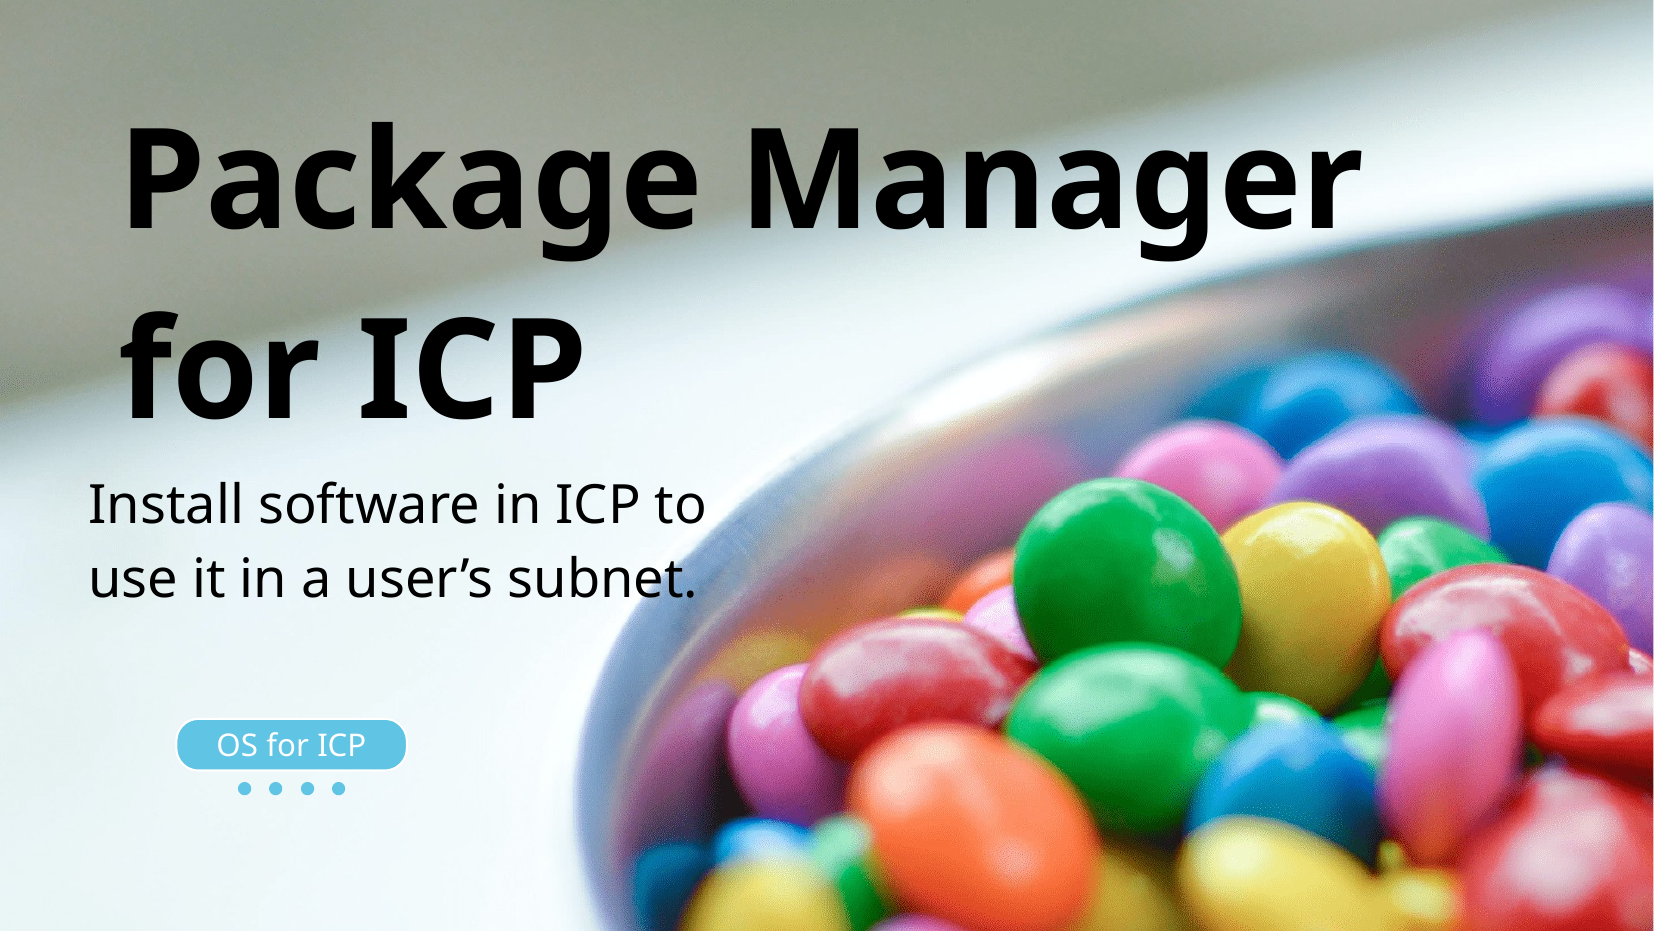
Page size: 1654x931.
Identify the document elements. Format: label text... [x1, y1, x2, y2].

title Install software in ICP to use it in a user’s subnet. [88, 357, 709, 721]
text_box [332, 782, 346, 796]
text_box OS for ICP [178, 721, 405, 769]
picture [0, 0, 1654, 931]
text_box [238, 782, 252, 796]
title Package Manager for ICP [118, 0, 1536, 680]
text_box [269, 782, 283, 796]
text_box [301, 782, 315, 796]
